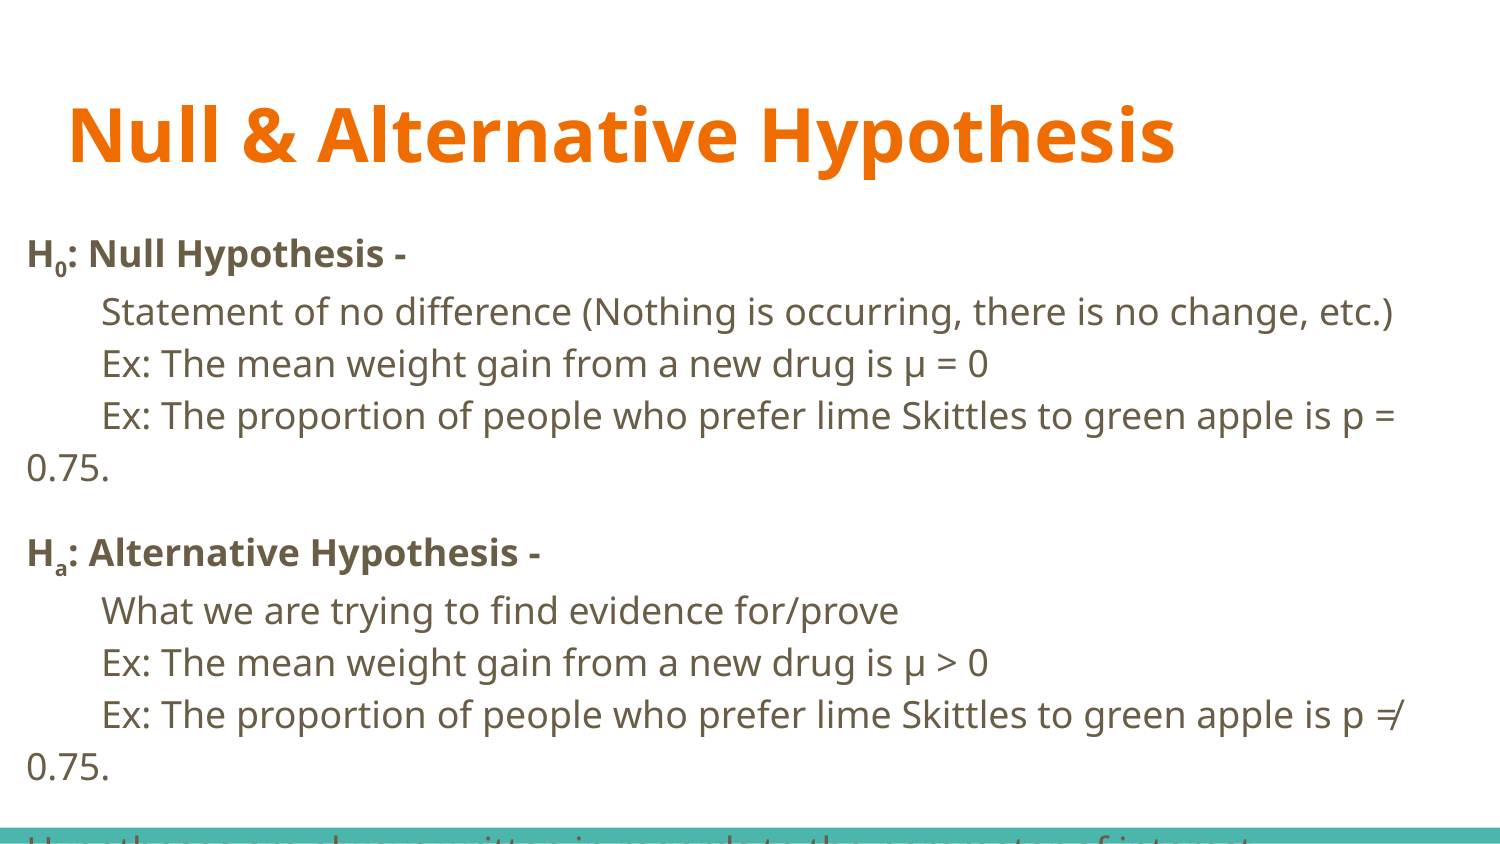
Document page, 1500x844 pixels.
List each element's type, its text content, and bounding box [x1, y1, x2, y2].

title Null & Alternative Hypothesis [51, 72, 1449, 189]
list H0: Null Hypothesis - Statement of no difference (Nothing is occurring, there is no change, etc.) Ex: The mean weight gain from a new drug is μ = 0 Ex: The proportion of people who prefer lime Skittles to green apple is p = 0.75. Ha: Alternative Hypothesis - What we are trying to find evidence for/prove Ex: The mean weight gain from a new drug is μ > 0 Ex: The proportion of people who prefer lime Skittles to green apple is p ≠ 0.75. Hypotheses are always written in regards to the parameter of interest. [11, 207, 1500, 750]
